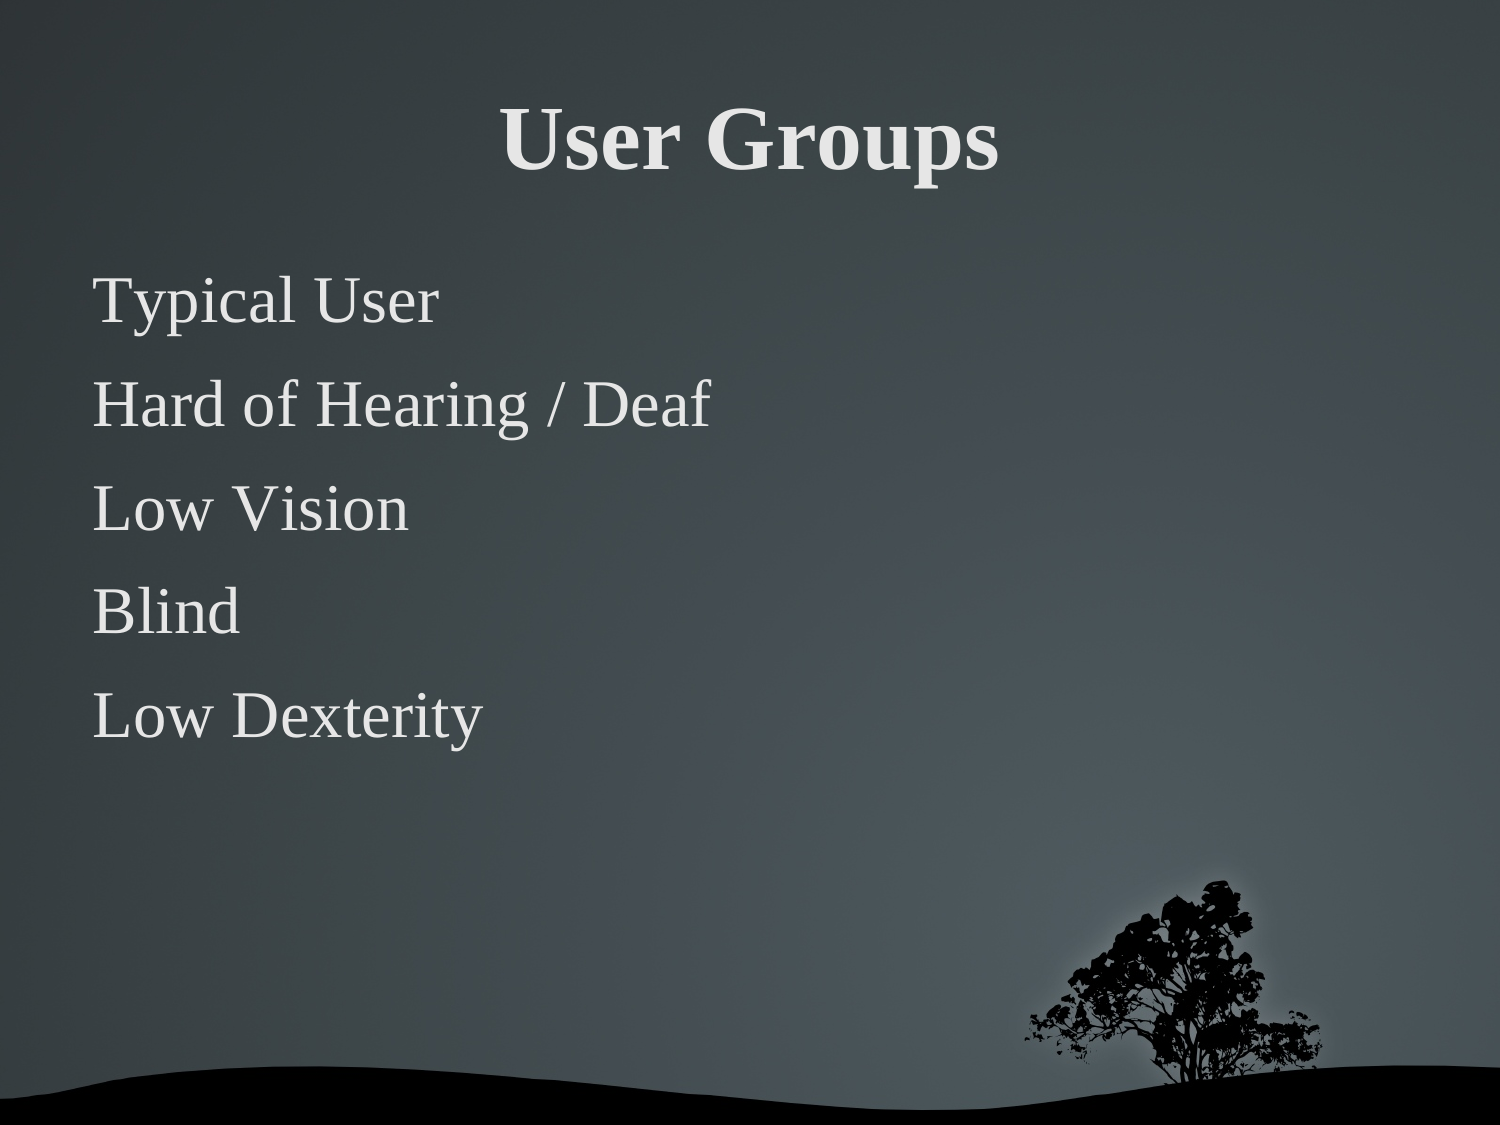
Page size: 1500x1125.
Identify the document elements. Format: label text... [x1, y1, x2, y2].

title User Groups [75, 37, 1425, 241]
list Typical User Hard of Hearing / Deaf Low Vision Blind Low Dexterity [75, 263, 1425, 1006]
picture [0, 0, 1500, 1125]
